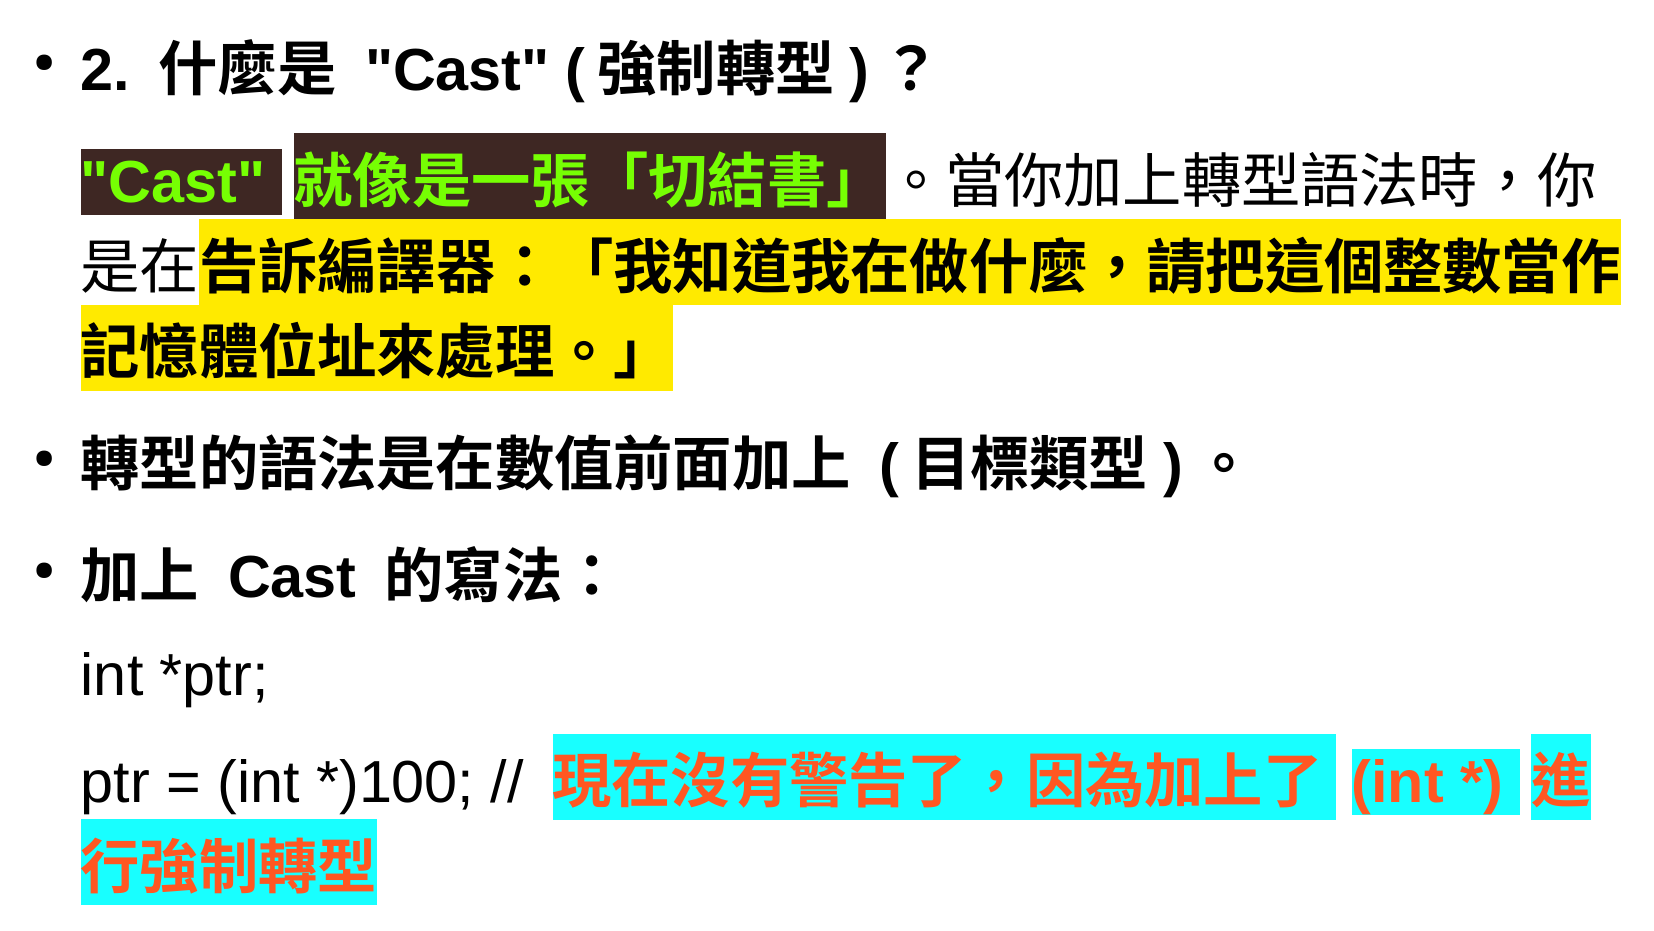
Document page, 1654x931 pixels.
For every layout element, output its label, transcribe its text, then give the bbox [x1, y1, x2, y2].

list 2. 什麼是 "Cast" (強制轉型)？ "Cast" 就像是一張「切結書」。當你加上轉型語法時，你是在告訴編譯器：「我知道我在做什麼，請把這個整數當作記憶體位址來處理。」 轉型的語法是在數值前面加上 (目標類型)。 加上 Cast 的寫法： int *ptr; ptr = (int *)100; // 現在沒有警告了，因為加上了 (int *) 進行強制轉型 [17, 21, 1625, 916]
